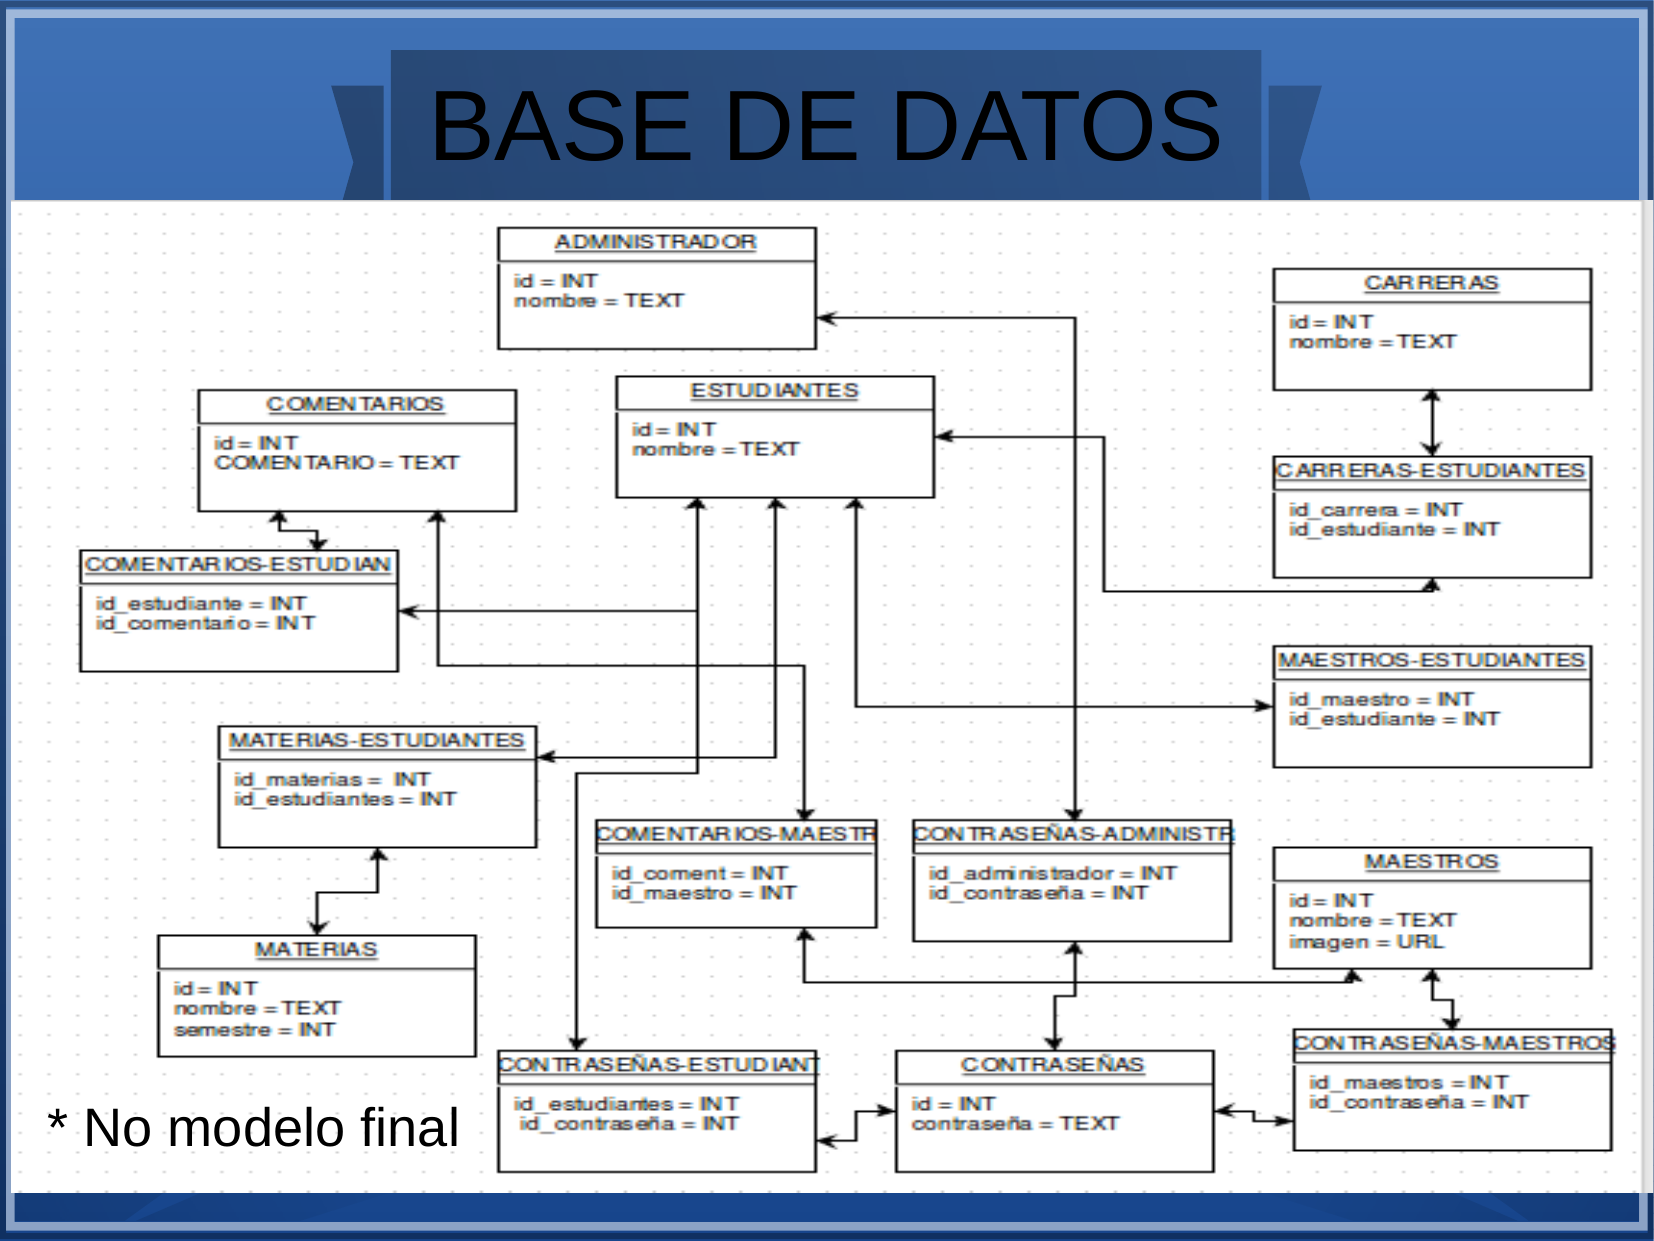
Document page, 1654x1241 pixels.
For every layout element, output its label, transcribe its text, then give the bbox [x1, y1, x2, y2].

title * No modelo final [35, 1062, 473, 1193]
picture [11, 200, 1654, 1193]
title BASE DE DATOS [389, 47, 1264, 200]
